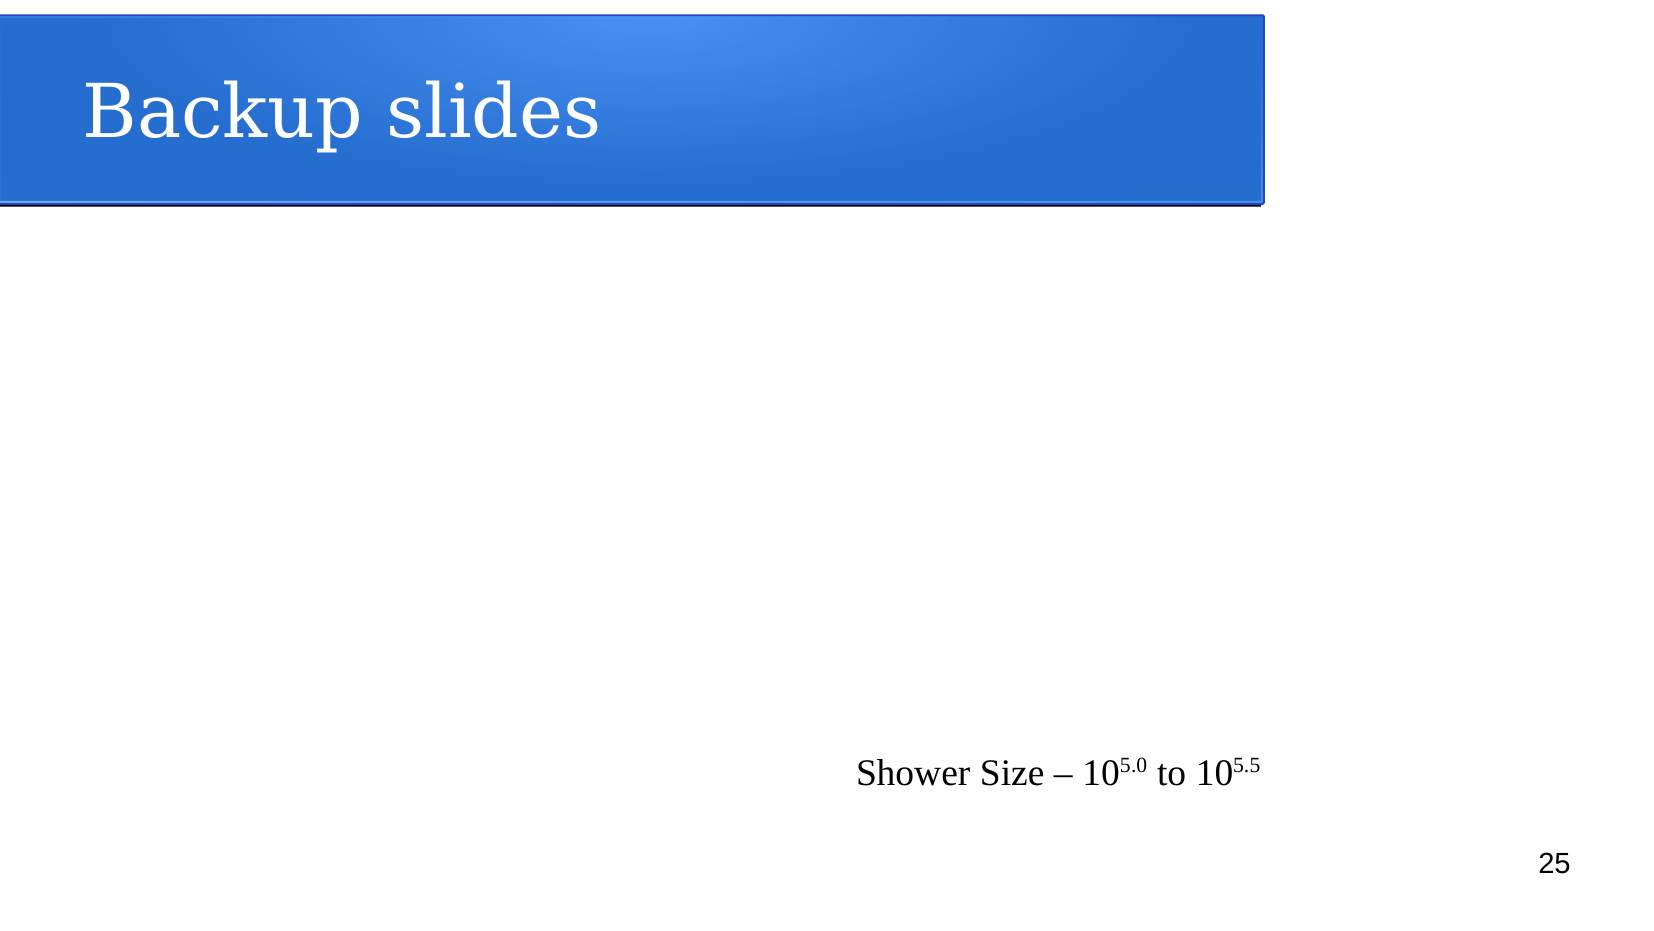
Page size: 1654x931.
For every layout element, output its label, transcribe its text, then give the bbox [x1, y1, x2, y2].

title Backup slides [82, 35, 1235, 189]
text_box Shower Size – 105.0 to 105.5 [841, 744, 1276, 801]
